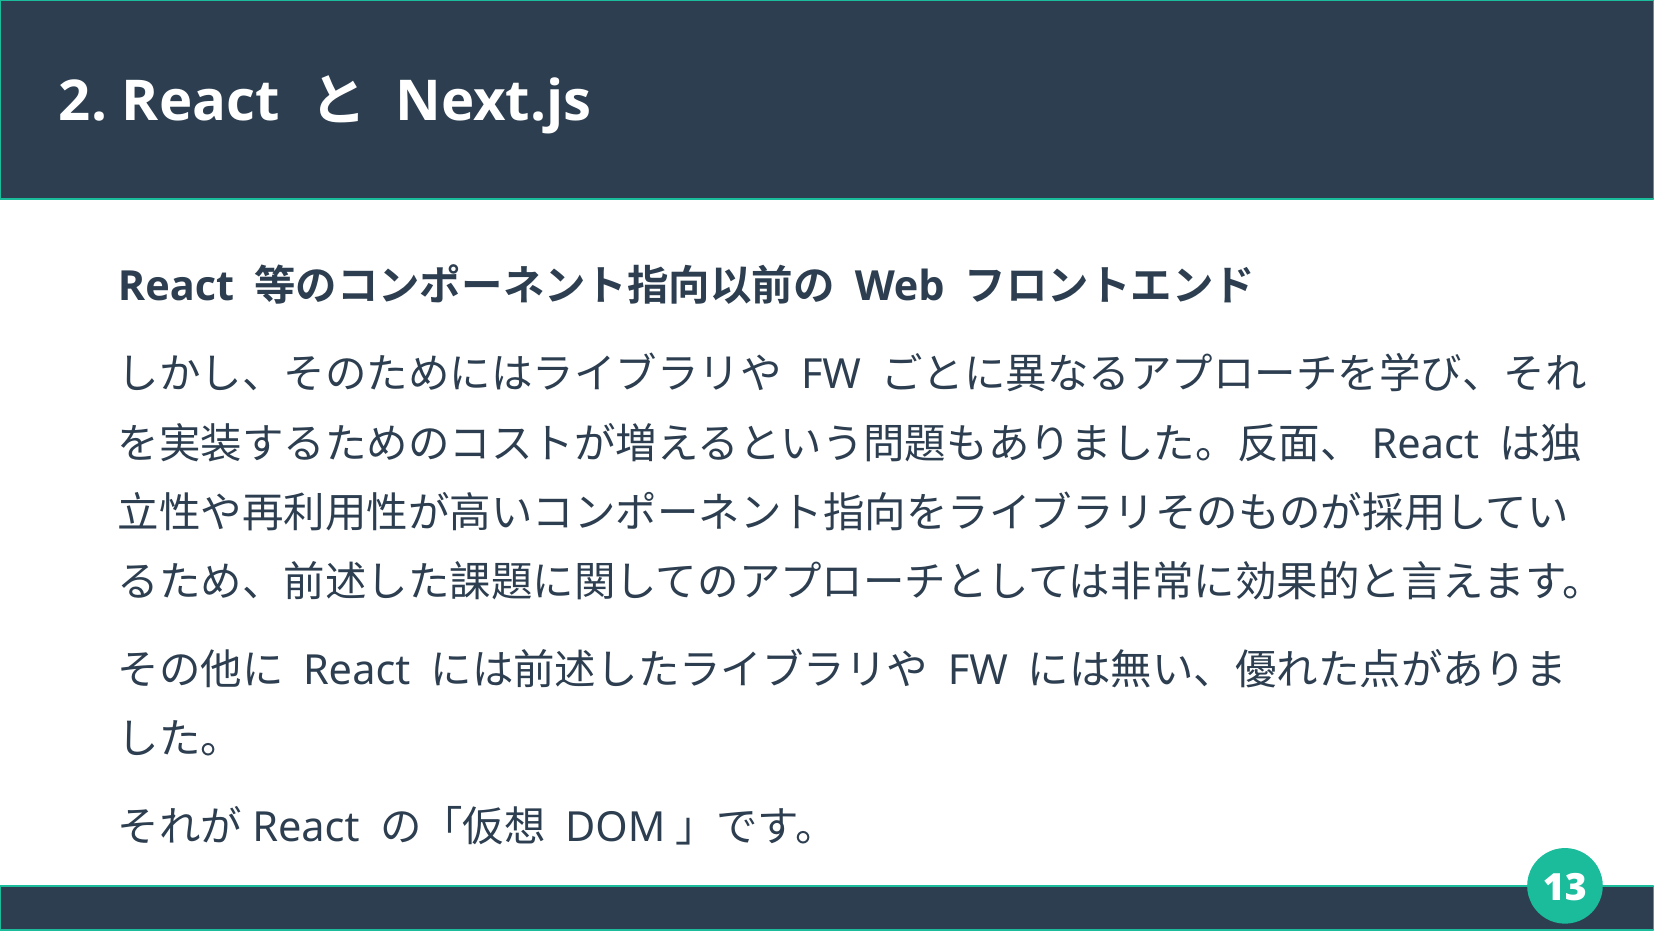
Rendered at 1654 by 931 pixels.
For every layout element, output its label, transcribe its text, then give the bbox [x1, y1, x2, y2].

list React 等のコンポーネント指向以前の Web フロントエンド しかし、そのためにはライブラリや FW ごとに異なるアプローチを学び、それを実装するためのコストが増えるという問題もありました。反面、React は独立性や再利用性が高いコンポーネント指向をライブラリそのものが採用しているため、前述した課題に関してのアプローチとしては非常に効果的と言えます。 その他に React には前述したライブラリや FW には無い、優れた点がありました。 それがReact の「仮想 DOM」です。 [59, 243, 1595, 864]
title 2. React と Next.js [59, 37, 1595, 156]
